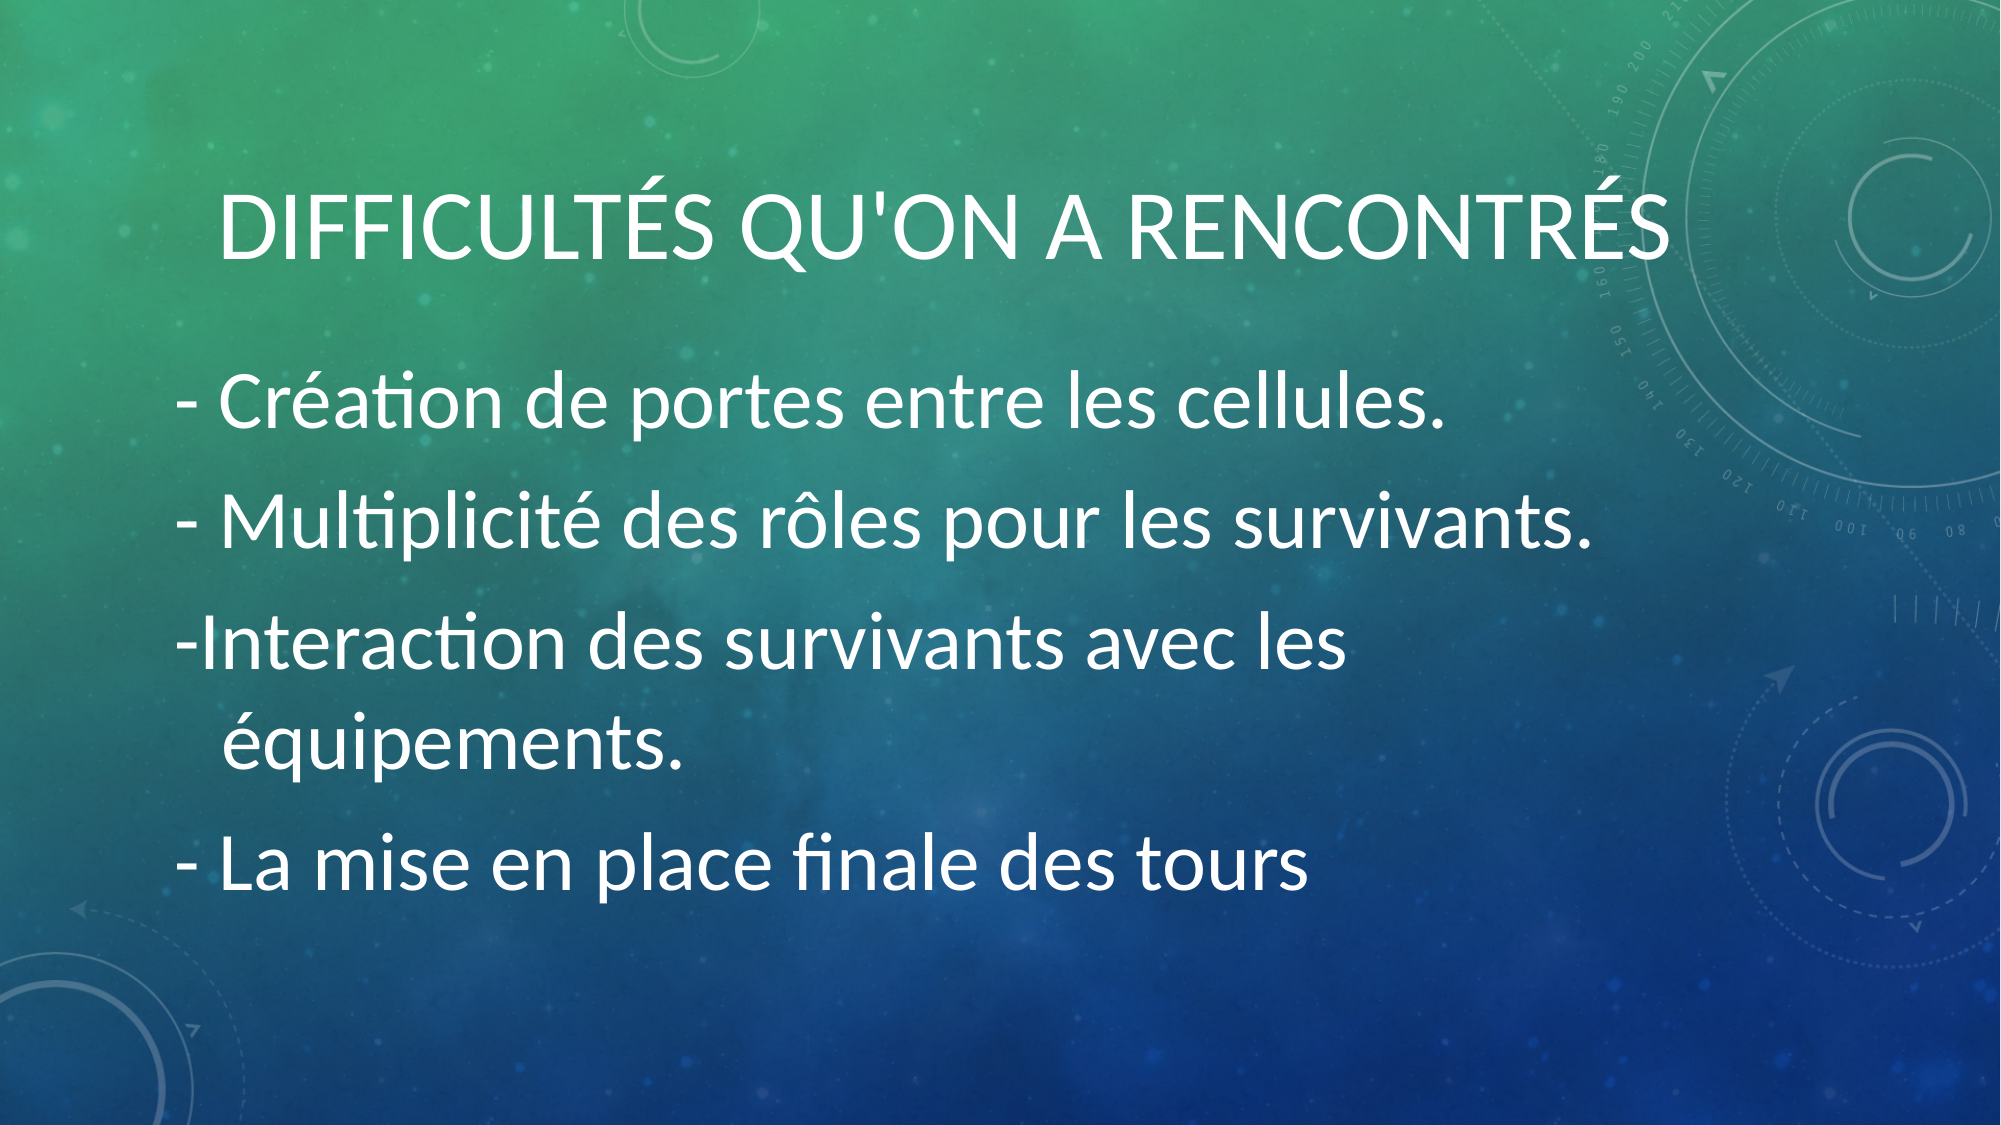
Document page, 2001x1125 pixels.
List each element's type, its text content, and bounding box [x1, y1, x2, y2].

title DIFFICULTÉS QU'On A rencontrés [112, 99, 1775, 318]
list - Création de portes entre les cellules. - Multiplicité des rôles pour les survivants. -Interaction des survivants avec les équipements. - La mise en place finale des tours [112, 318, 1815, 1000]
